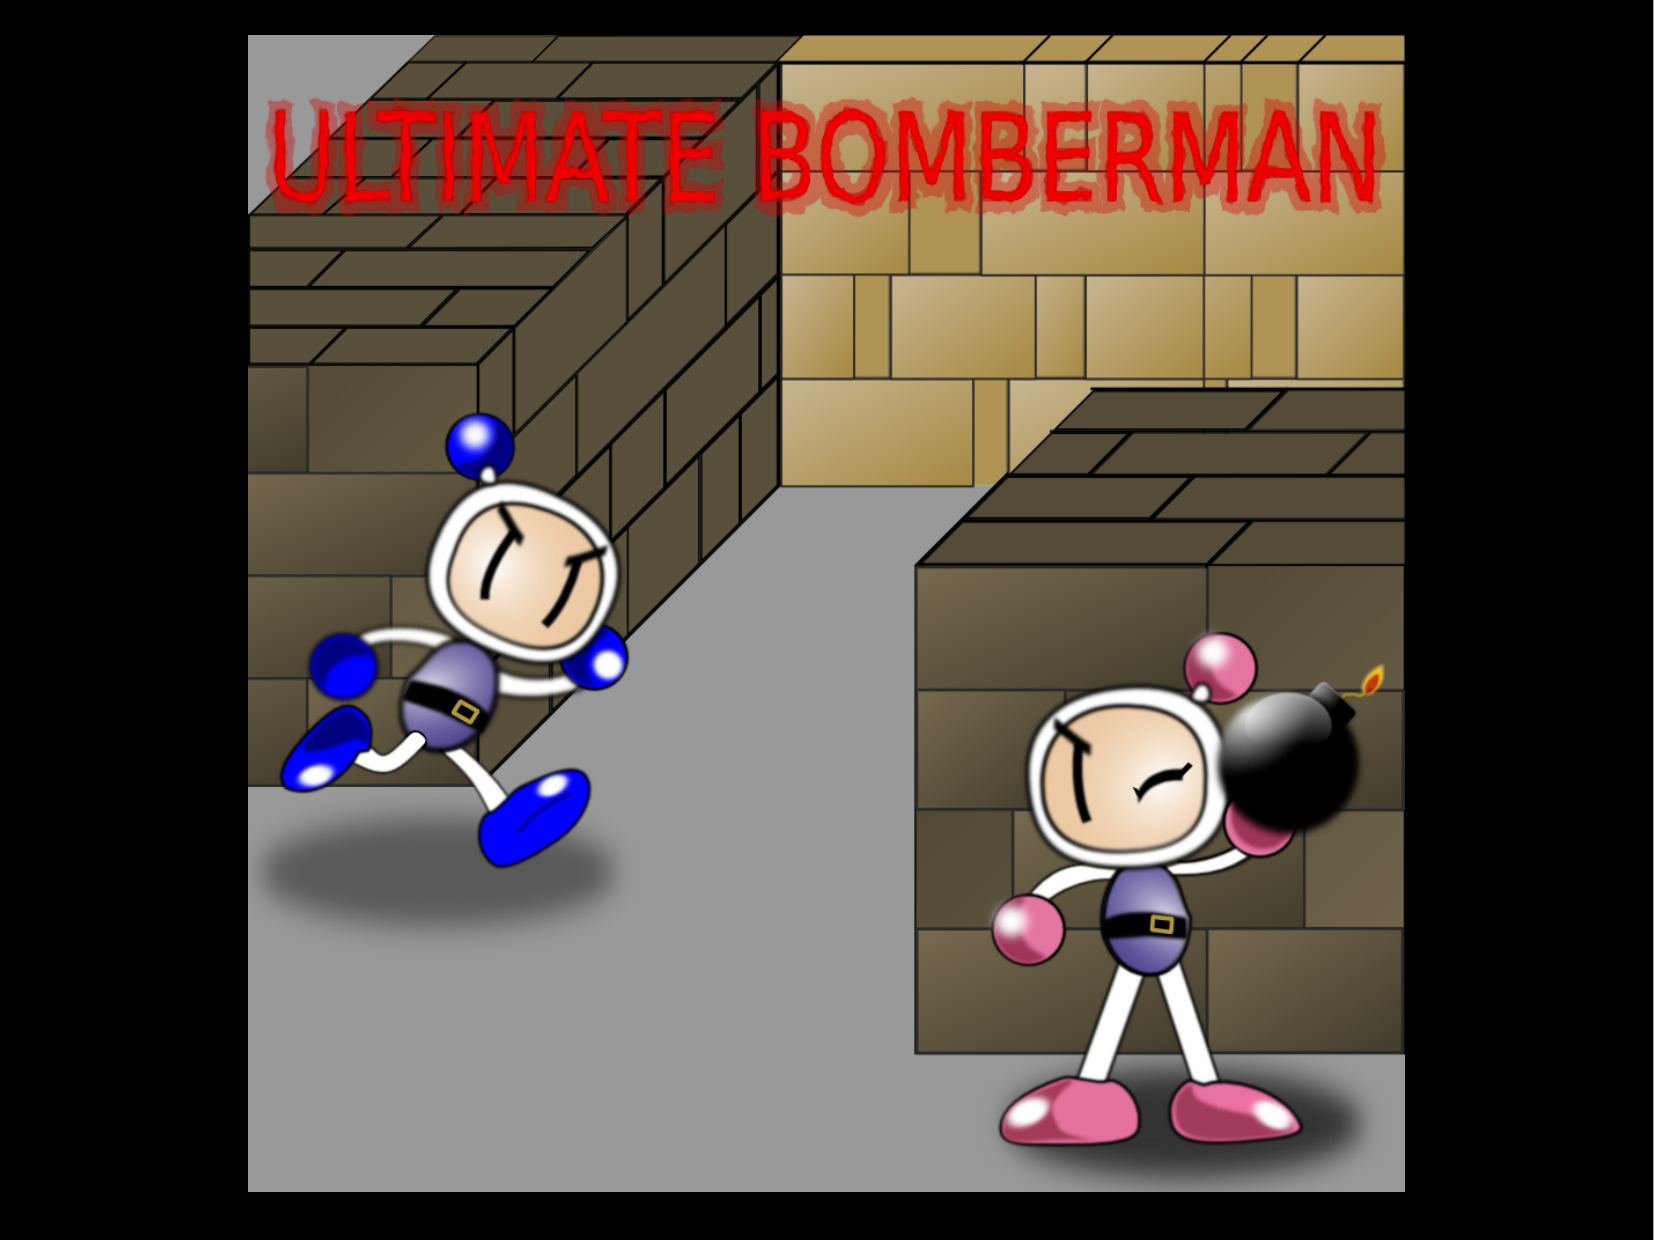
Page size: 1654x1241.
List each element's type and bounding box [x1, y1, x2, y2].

picture [248, 35, 1405, 1192]
